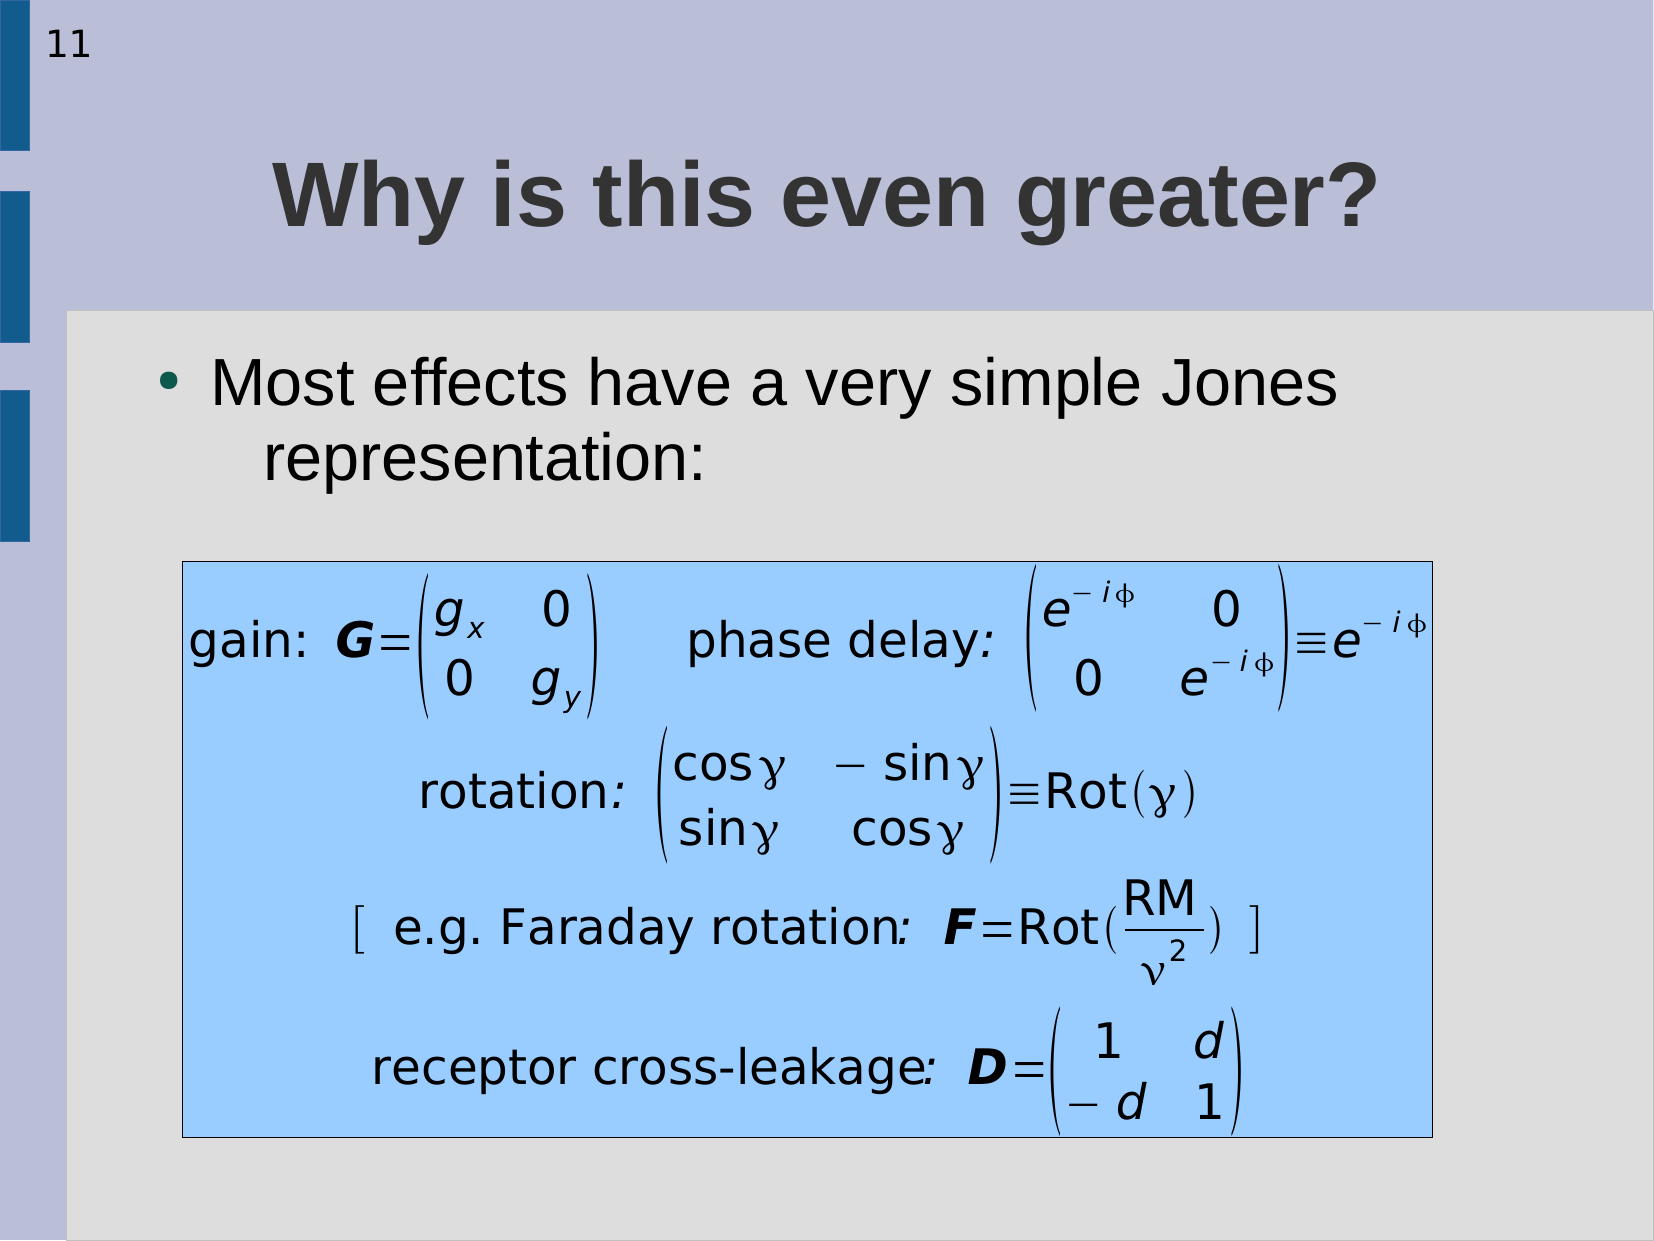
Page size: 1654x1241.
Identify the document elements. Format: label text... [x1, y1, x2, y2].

text_box <number> [32, 15, 267, 89]
list Most effects have a very simple Jones representation: [121, 344, 1534, 562]
title Why is this even greater? [121, 91, 1534, 299]
chart [182, 561, 1433, 1138]
